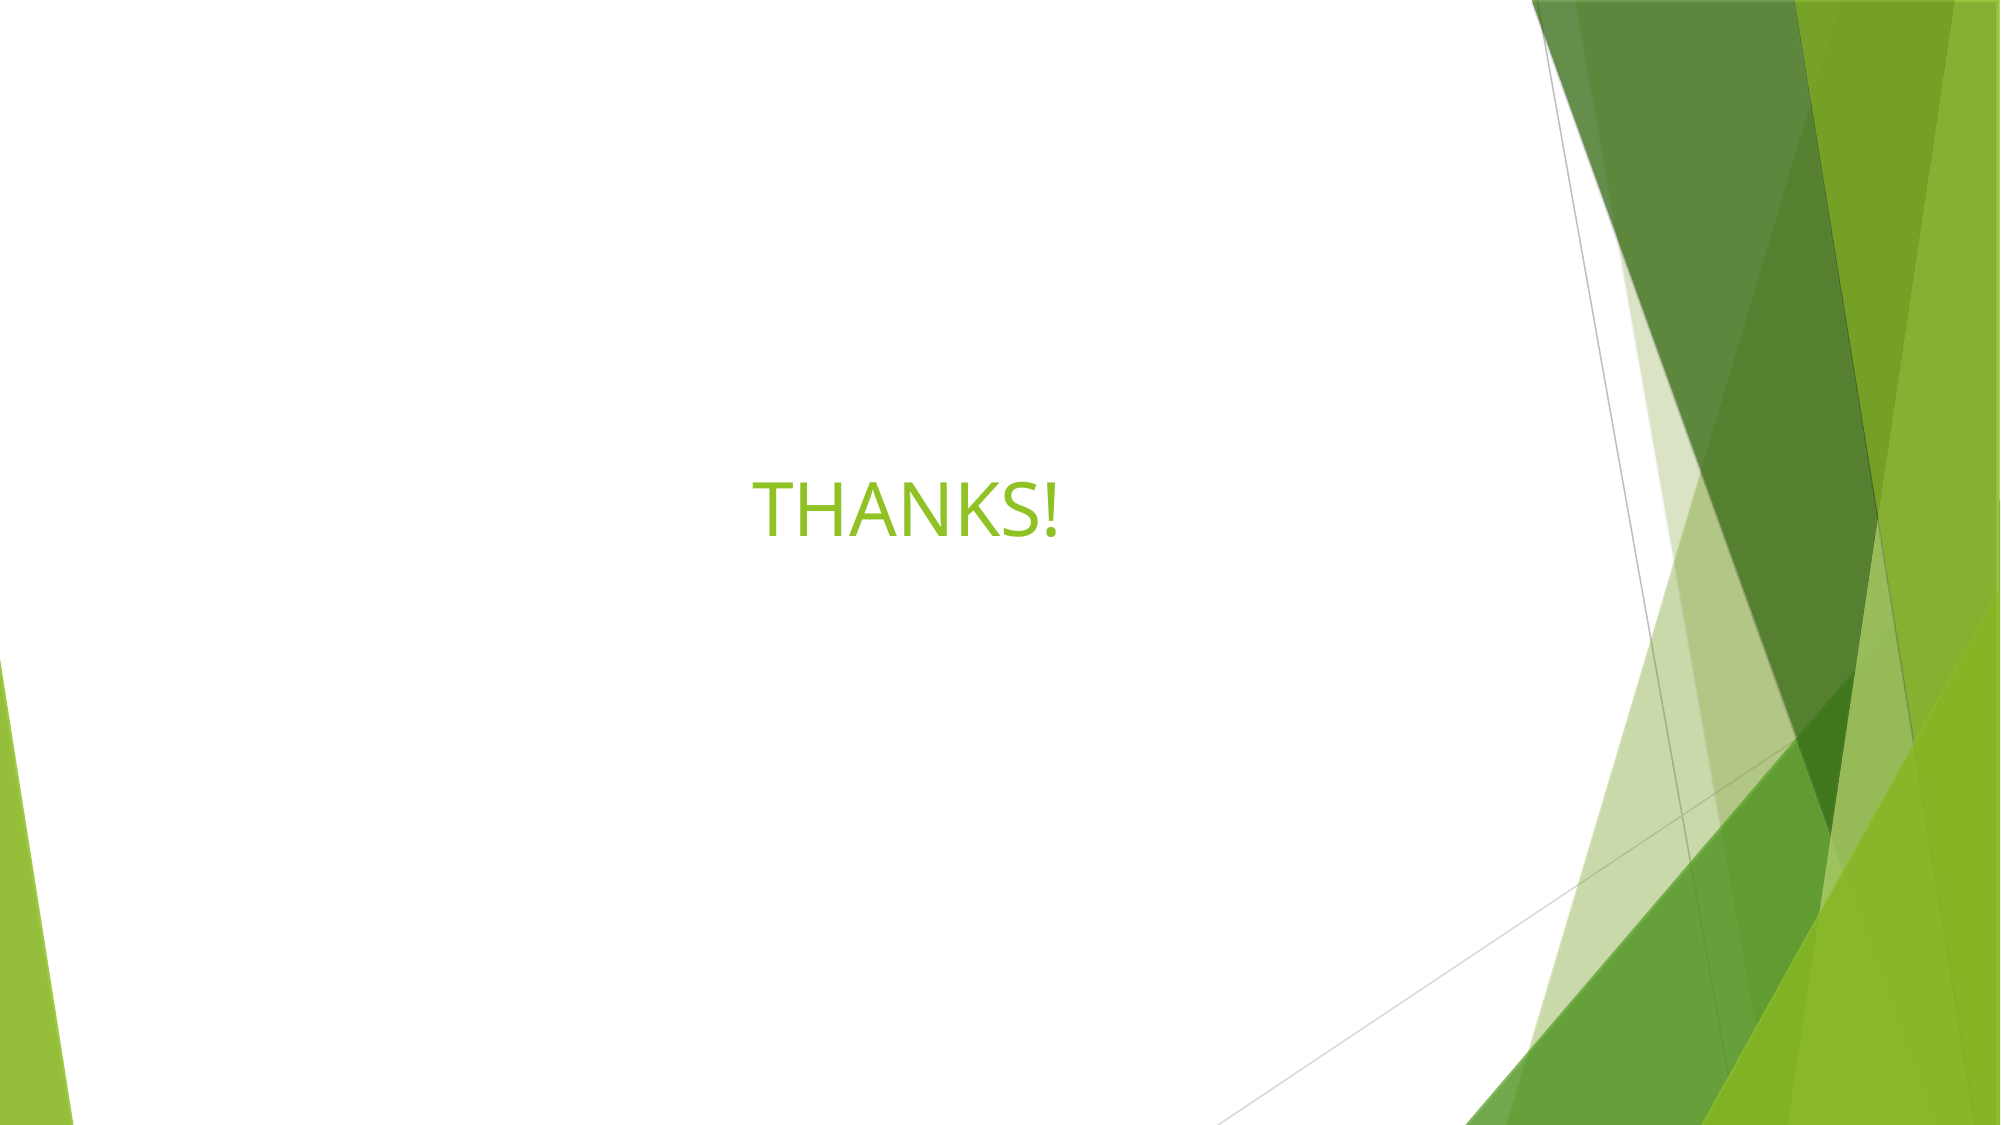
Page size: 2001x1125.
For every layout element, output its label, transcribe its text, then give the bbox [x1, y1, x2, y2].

title THANKS! [737, 454, 2000, 671]
